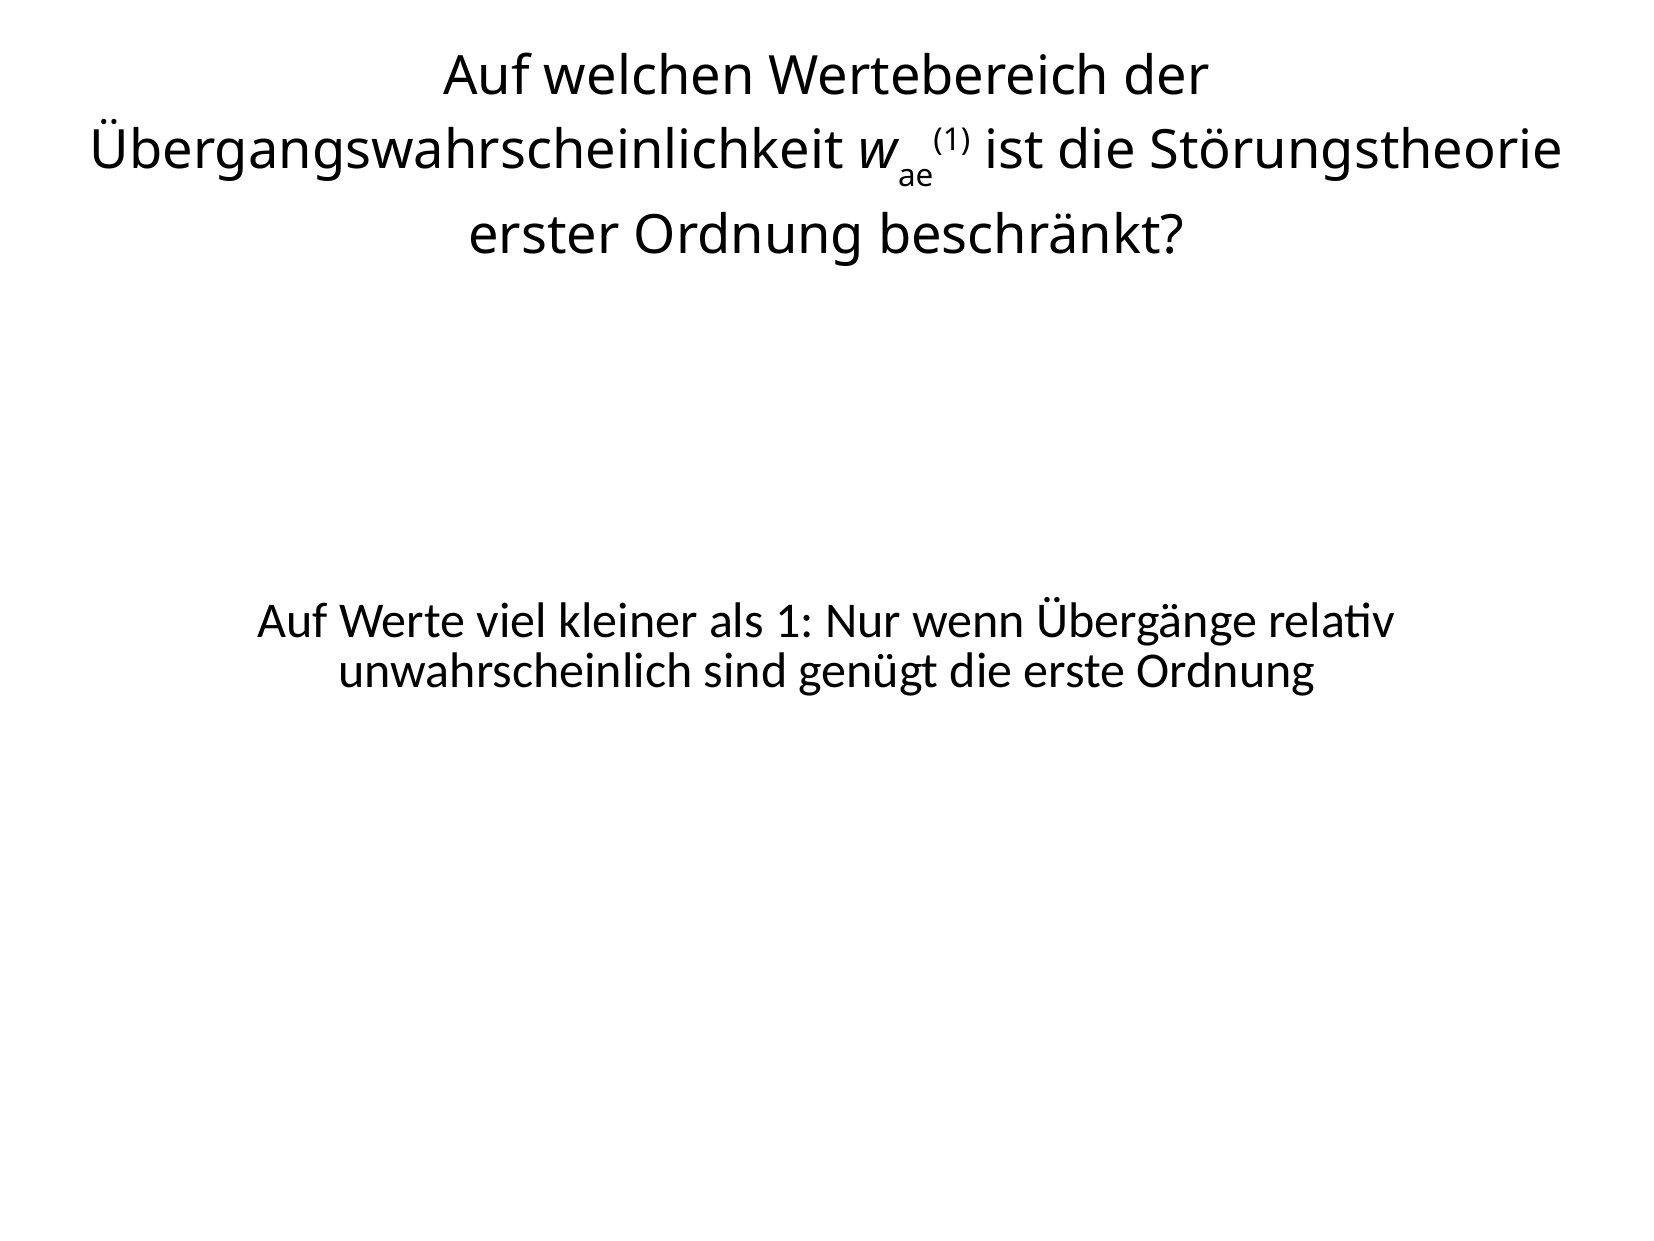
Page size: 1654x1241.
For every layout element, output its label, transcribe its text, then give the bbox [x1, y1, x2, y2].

subtitle Auf Werte viel kleiner als 1: Nur wenn Übergänge relativ unwahrscheinlich sind genügt die erste Ordnung [82, 290, 1571, 1010]
title Auf welchen Wertebereich der Übergangswahrscheinlichkeit wae(1) ist die Störungstheorie erster Ordnung beschränkt? [82, 49, 1571, 257]
